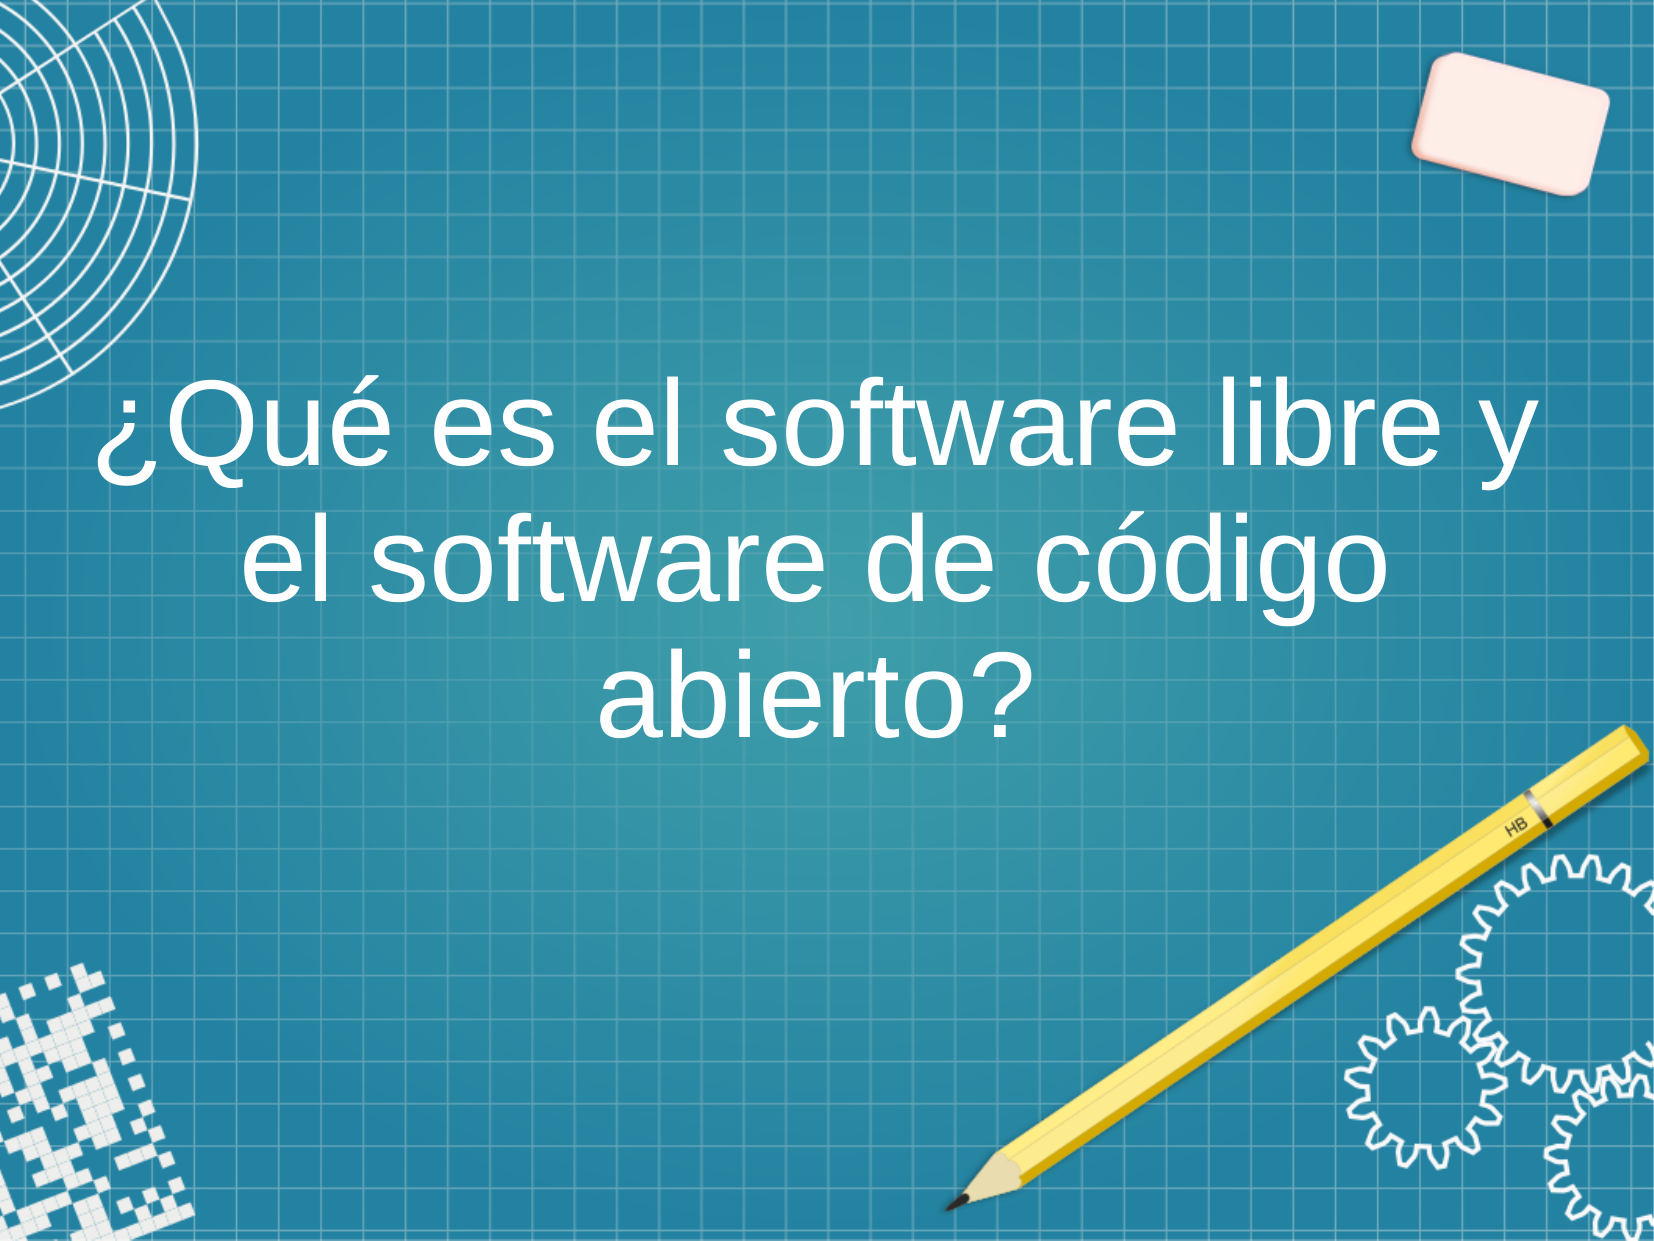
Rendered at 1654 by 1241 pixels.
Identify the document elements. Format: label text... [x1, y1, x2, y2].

picture [0, 0, 1654, 1241]
title ¿Qué es el software libre y el software de código abierto? [71, 354, 1561, 764]
